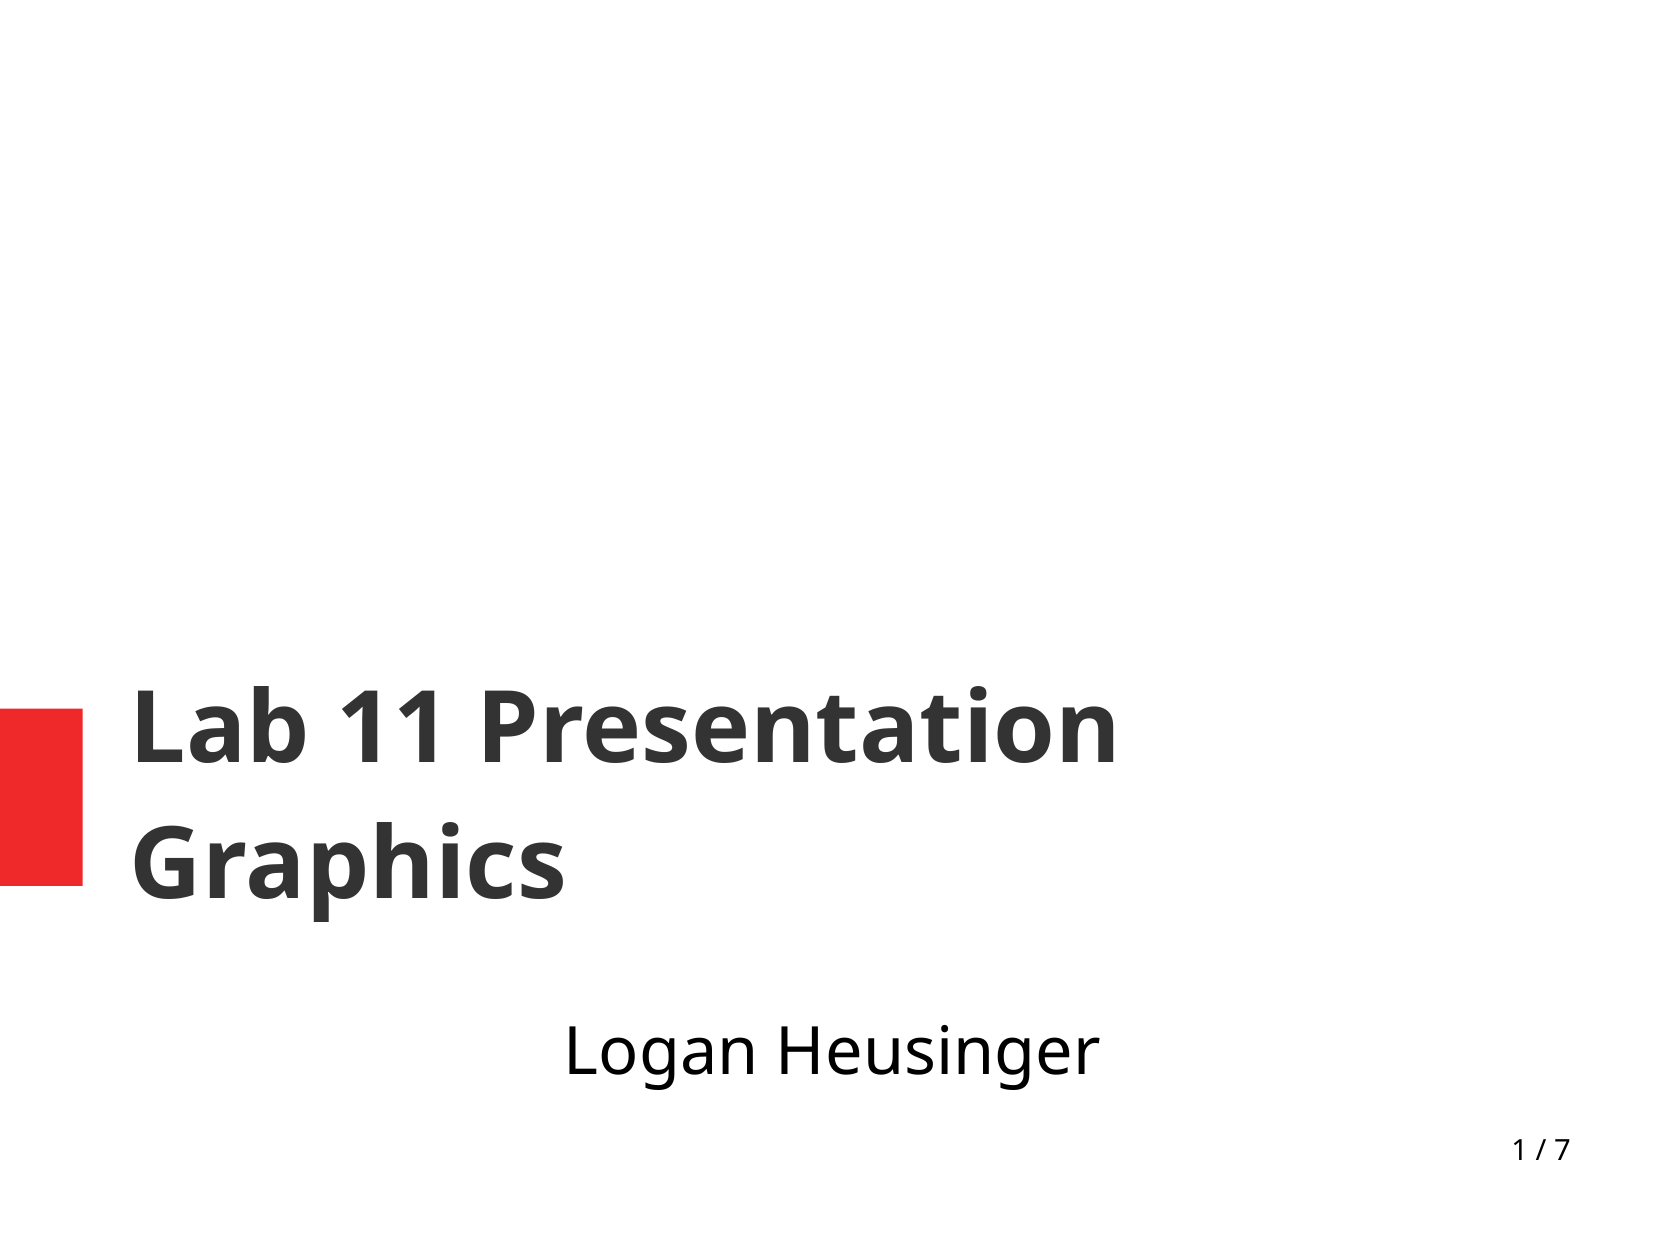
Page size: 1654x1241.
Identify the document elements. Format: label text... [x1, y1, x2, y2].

subtitle Logan Heusinger [129, 968, 1536, 1130]
title Lab 11 Presentation Graphics [129, 673, 1536, 910]
